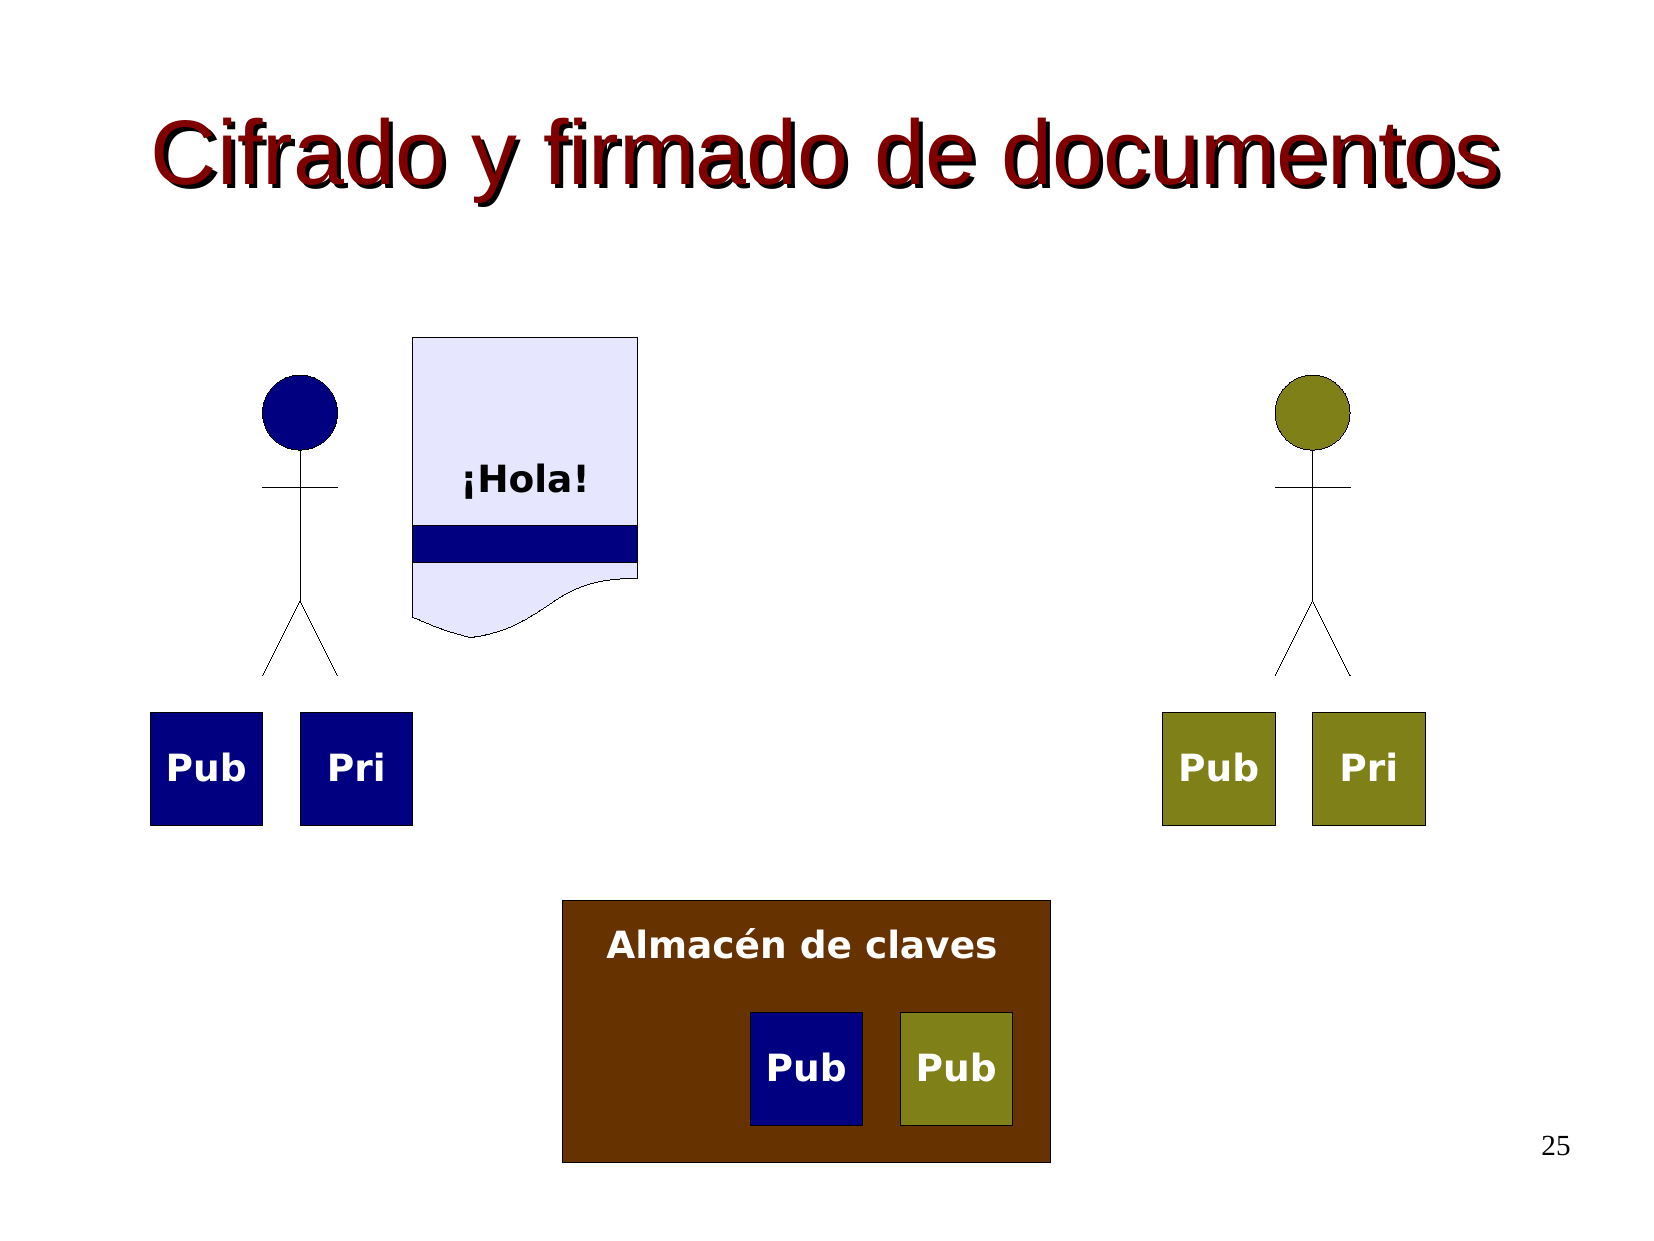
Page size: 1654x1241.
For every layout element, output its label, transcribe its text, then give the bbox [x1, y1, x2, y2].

text_box Pub [750, 1012, 863, 1126]
text_box [562, 900, 1051, 1163]
text_box Pub [150, 712, 263, 826]
text_box Pri [1312, 712, 1426, 826]
text_box [412, 525, 638, 563]
text_box Almacén de claves [591, 916, 1013, 976]
text_box Pri [300, 712, 413, 826]
text_box [1275, 375, 1351, 451]
text_box Pub [1162, 712, 1276, 826]
text_box Pub [900, 1012, 1013, 1126]
text_box ¡Hola! [412, 563, 638, 638]
text_box [262, 375, 338, 451]
title Cifrado y firmado de documentos [82, 56, 1571, 250]
text_box ¡Hola! [412, 337, 638, 525]
